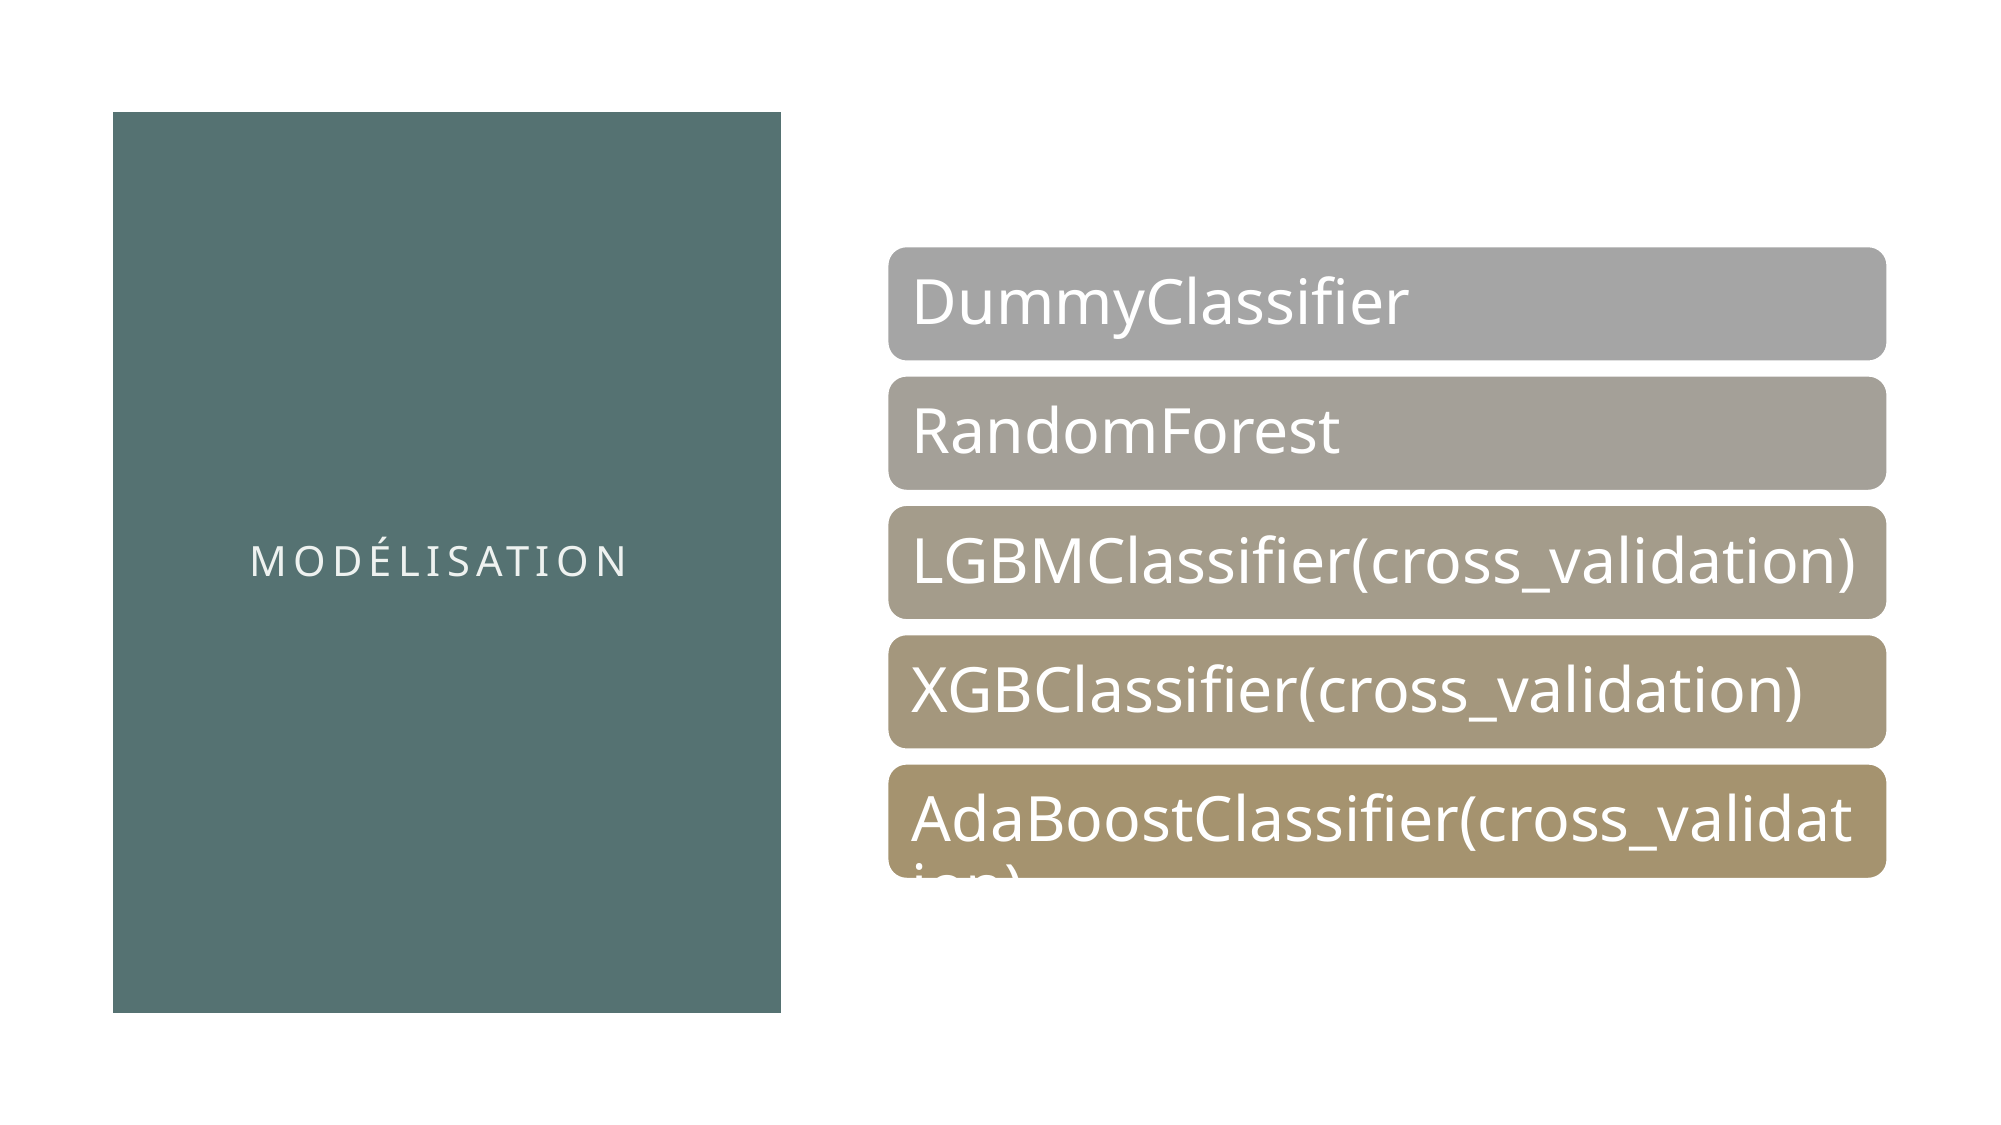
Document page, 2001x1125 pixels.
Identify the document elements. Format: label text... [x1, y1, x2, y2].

title Modélisation [225, 224, 669, 901]
text_box LGBMClassifier(cross_validation) [887, 504, 1888, 621]
text_box AdaBoostClassifier(cross_validation) [887, 763, 1888, 879]
text_box DummyClassifier [887, 246, 1888, 362]
text_box XGBClassifier(cross_validation) [887, 634, 1888, 750]
text_box [113, 112, 781, 1013]
text_box RandomForest [887, 375, 1888, 491]
